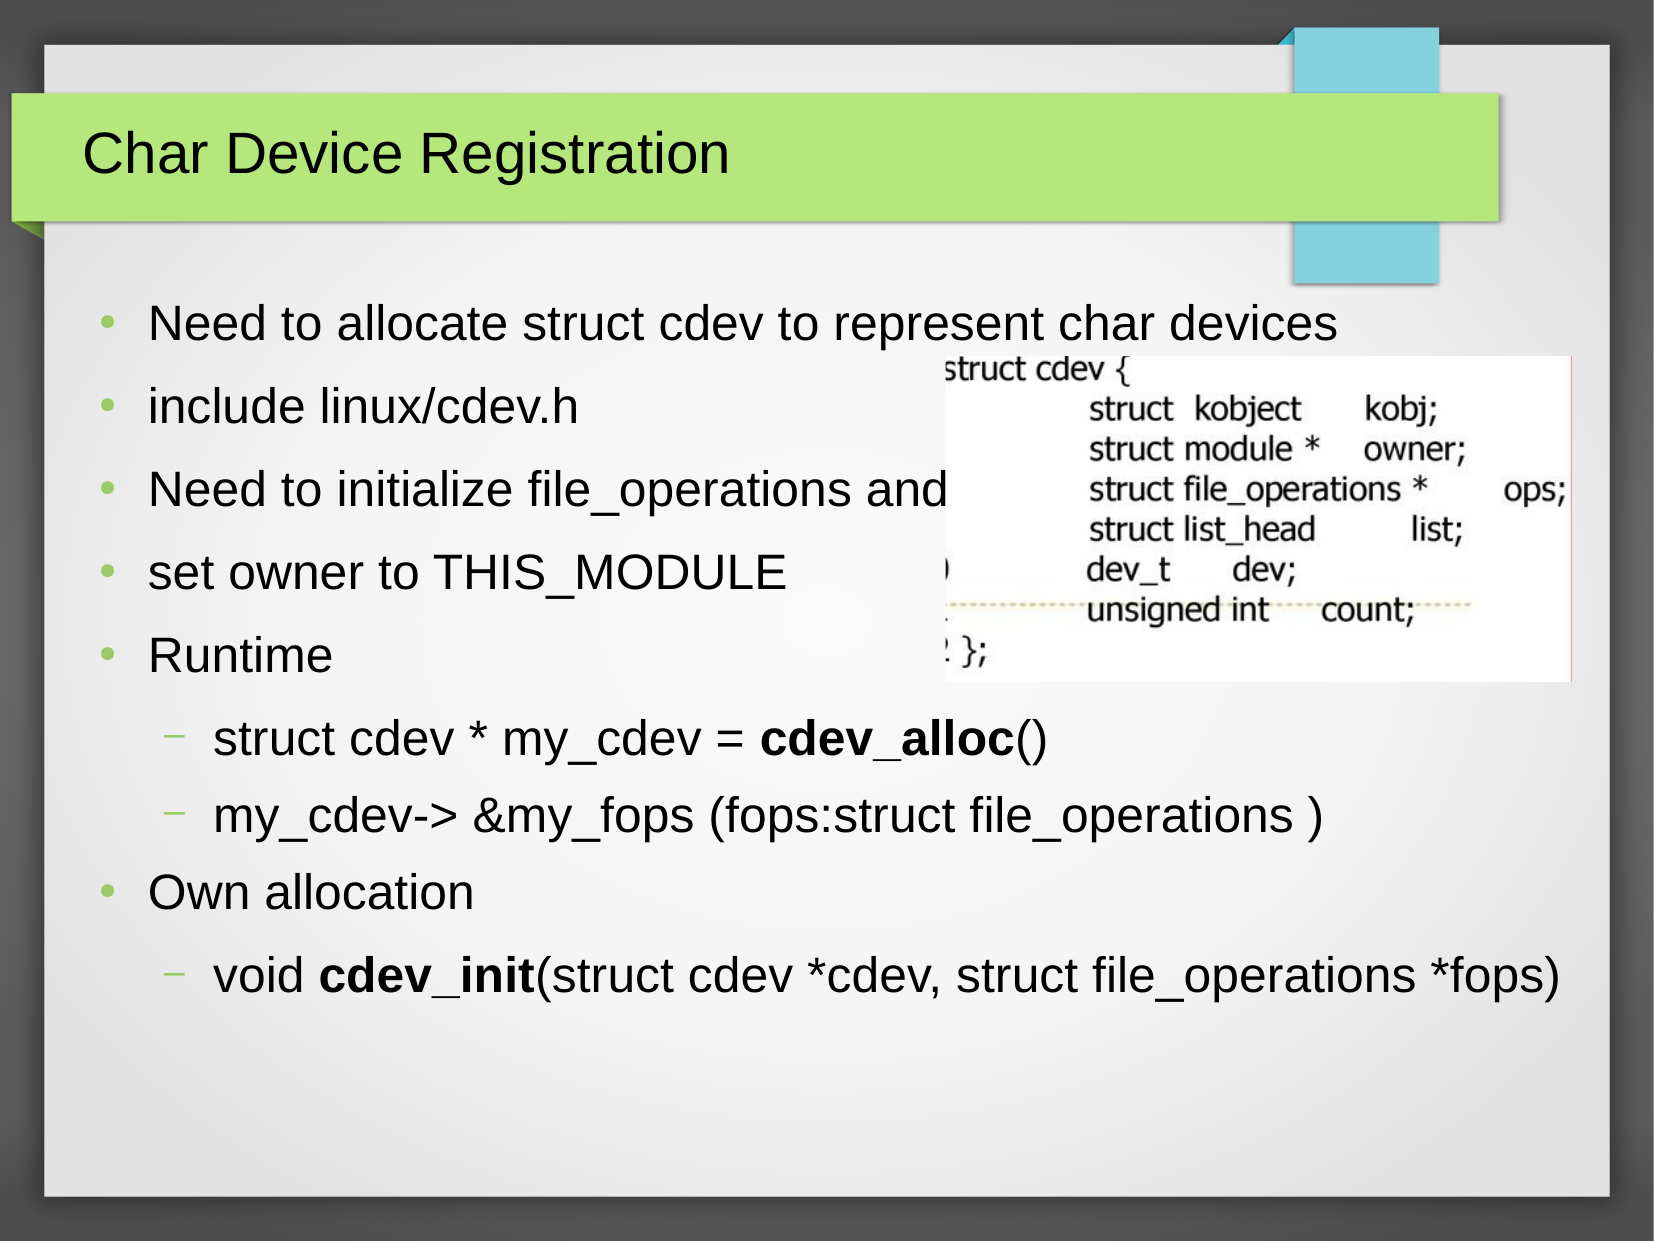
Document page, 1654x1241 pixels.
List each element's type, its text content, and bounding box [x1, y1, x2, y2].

list Need to allocate struct cdev to represent char devices include linux/cdev.h Need to initialize file_operations and set owner to THIS_MODULE Runtime struct cdev * my_cdev = cdev_alloc() my_cdev-> &my_fops (fops:struct file_operations ) Own allocation void cdev_init(struct cdev *cdev, struct file_operations *fops) [82, 295, 1571, 1015]
title Char Device Registration [82, 94, 1264, 213]
picture [0, 0, 1654, 1241]
